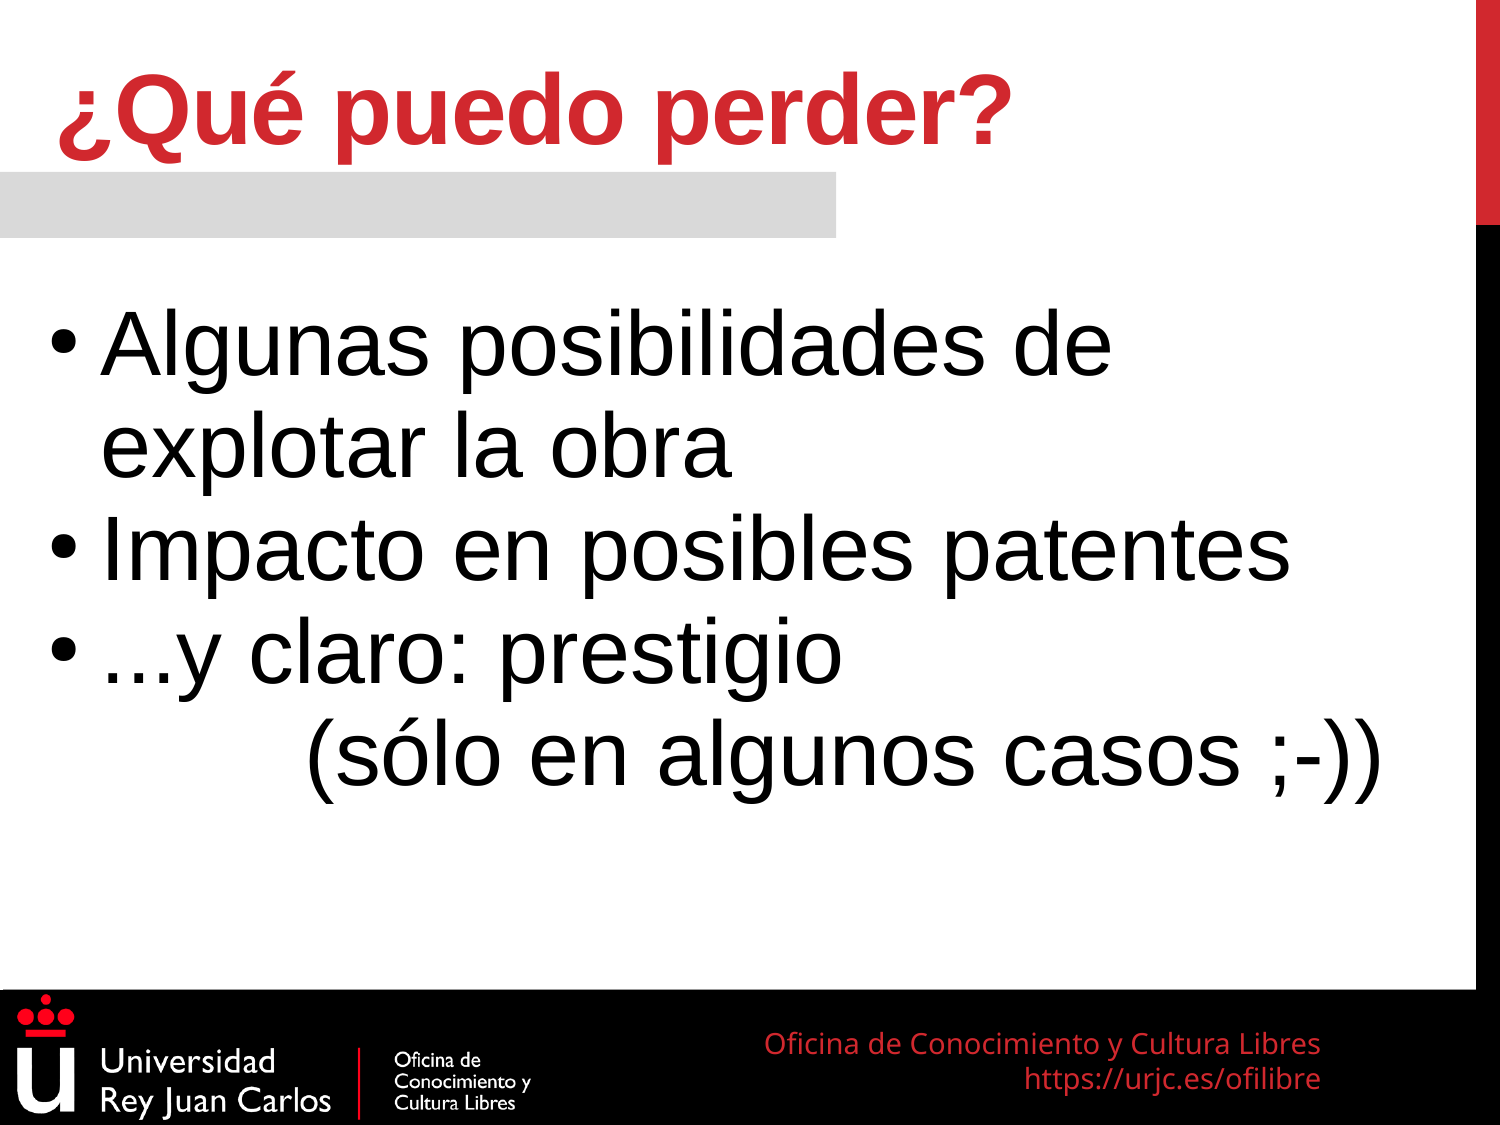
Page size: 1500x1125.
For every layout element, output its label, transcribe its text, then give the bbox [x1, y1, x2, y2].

text_box [0, 171, 837, 238]
title [75, 172, 1026, 250]
picture [17, 994, 531, 1120]
text_box ¿Qué puedo perder? [39, 24, 1366, 172]
text_box Algunas posibilidades de explotar la obra Impacto en posibles patentes ...y claro: prestigio (sólo en algunos casos ;-)) [15, 285, 1426, 871]
